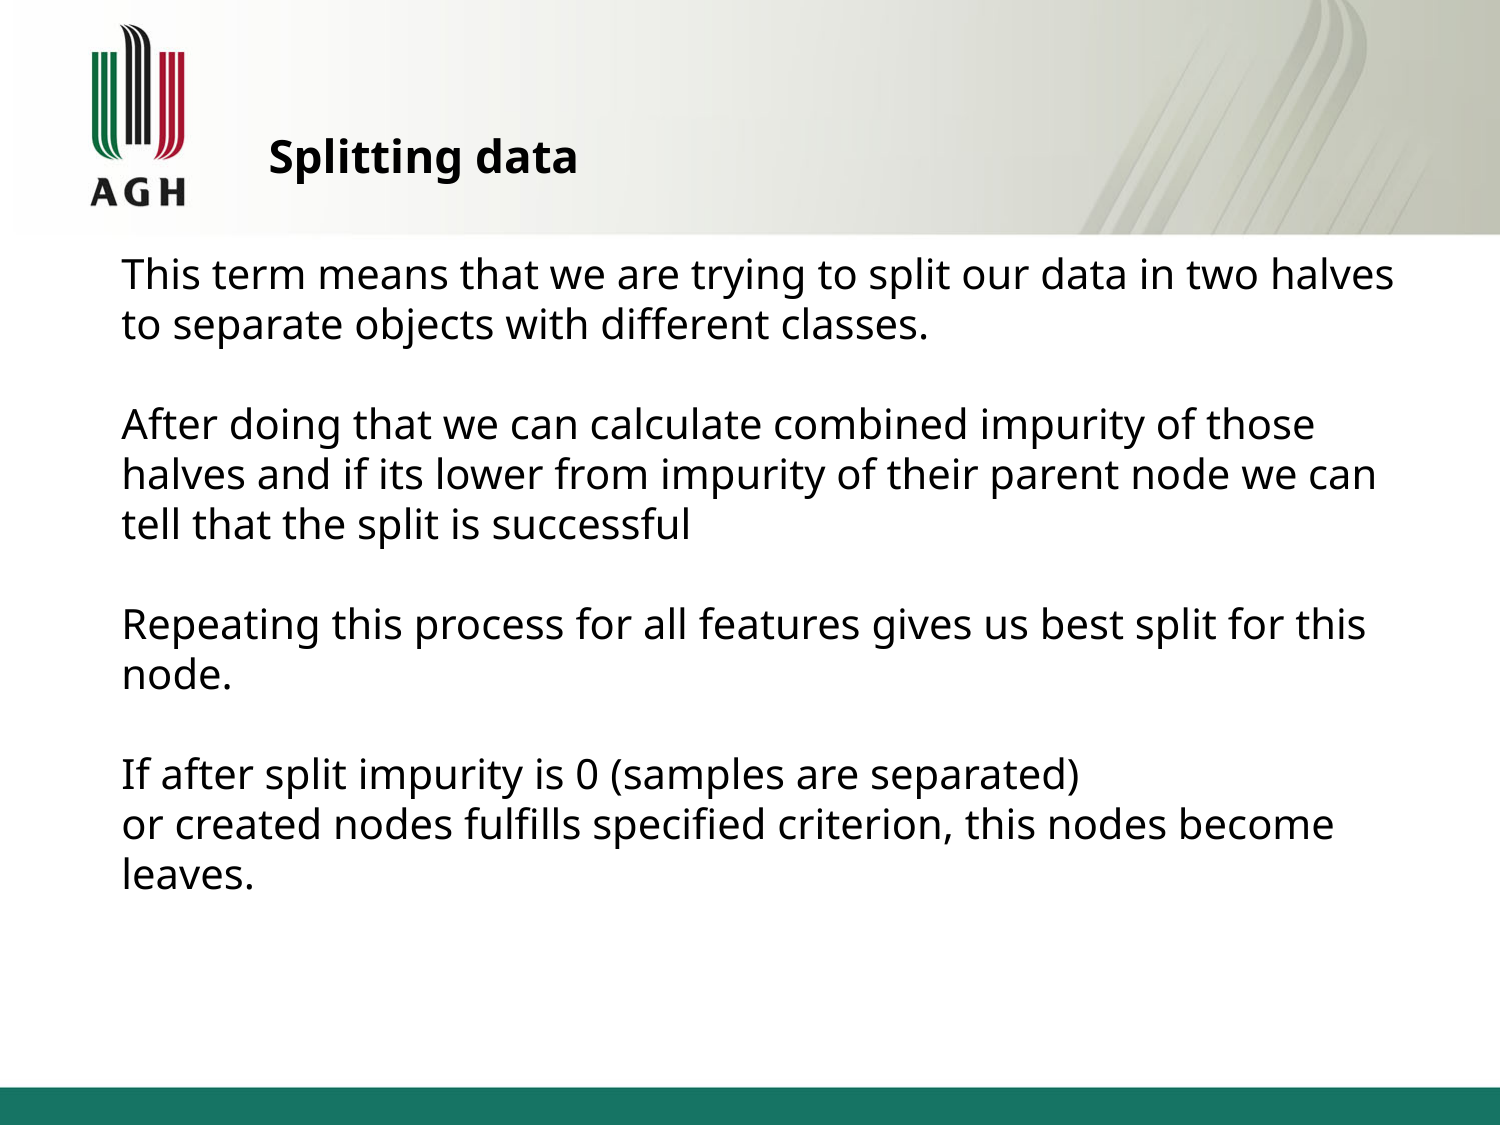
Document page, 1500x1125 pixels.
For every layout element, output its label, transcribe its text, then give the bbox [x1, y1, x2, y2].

text_box Splitting data [253, 119, 1425, 191]
text_box This term means that we are trying to split our data in two halves to separate objects with different classes. After doing that we can calculate combined impurity of those halves and if its lower from impurity of their parent node we can tell that the split is successful Repeating this process for all features gives us best split for this node. If after split impurity is 0 (samples are separated) or created nodes fulfills specified criterion, this nodes become leaves. [106, 239, 1410, 906]
picture [0, 0, 1500, 1125]
